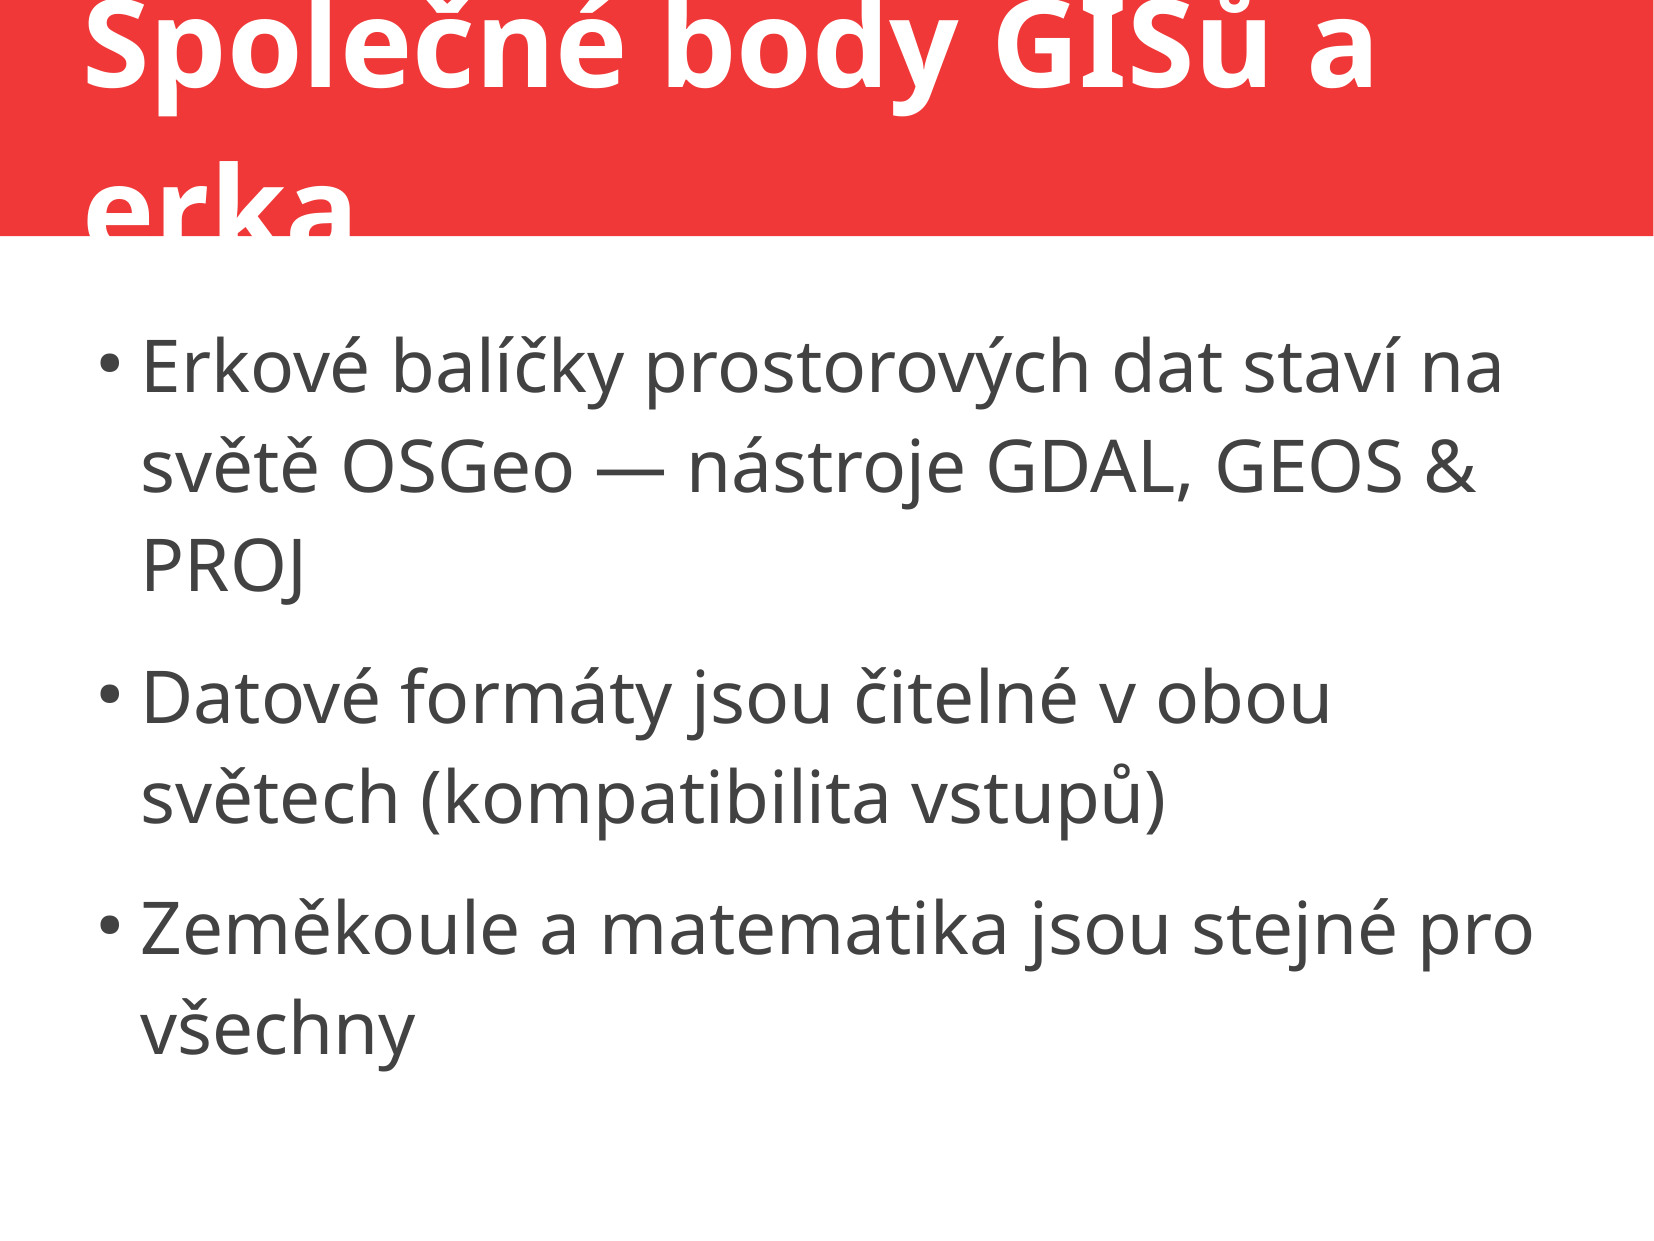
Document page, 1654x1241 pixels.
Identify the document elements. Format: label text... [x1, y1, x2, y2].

title Společné body GISů a erka [82, 19, 1571, 227]
list Erkové balíčky prostorových dat staví na světě OSGeo — nástroje GDAL, GEOS & PROJ Datové formáty jsou čitelné v obou světech (kompatibilita vstupů) Zeměkoule a matematika jsou stejné pro všechny [82, 314, 1563, 1080]
